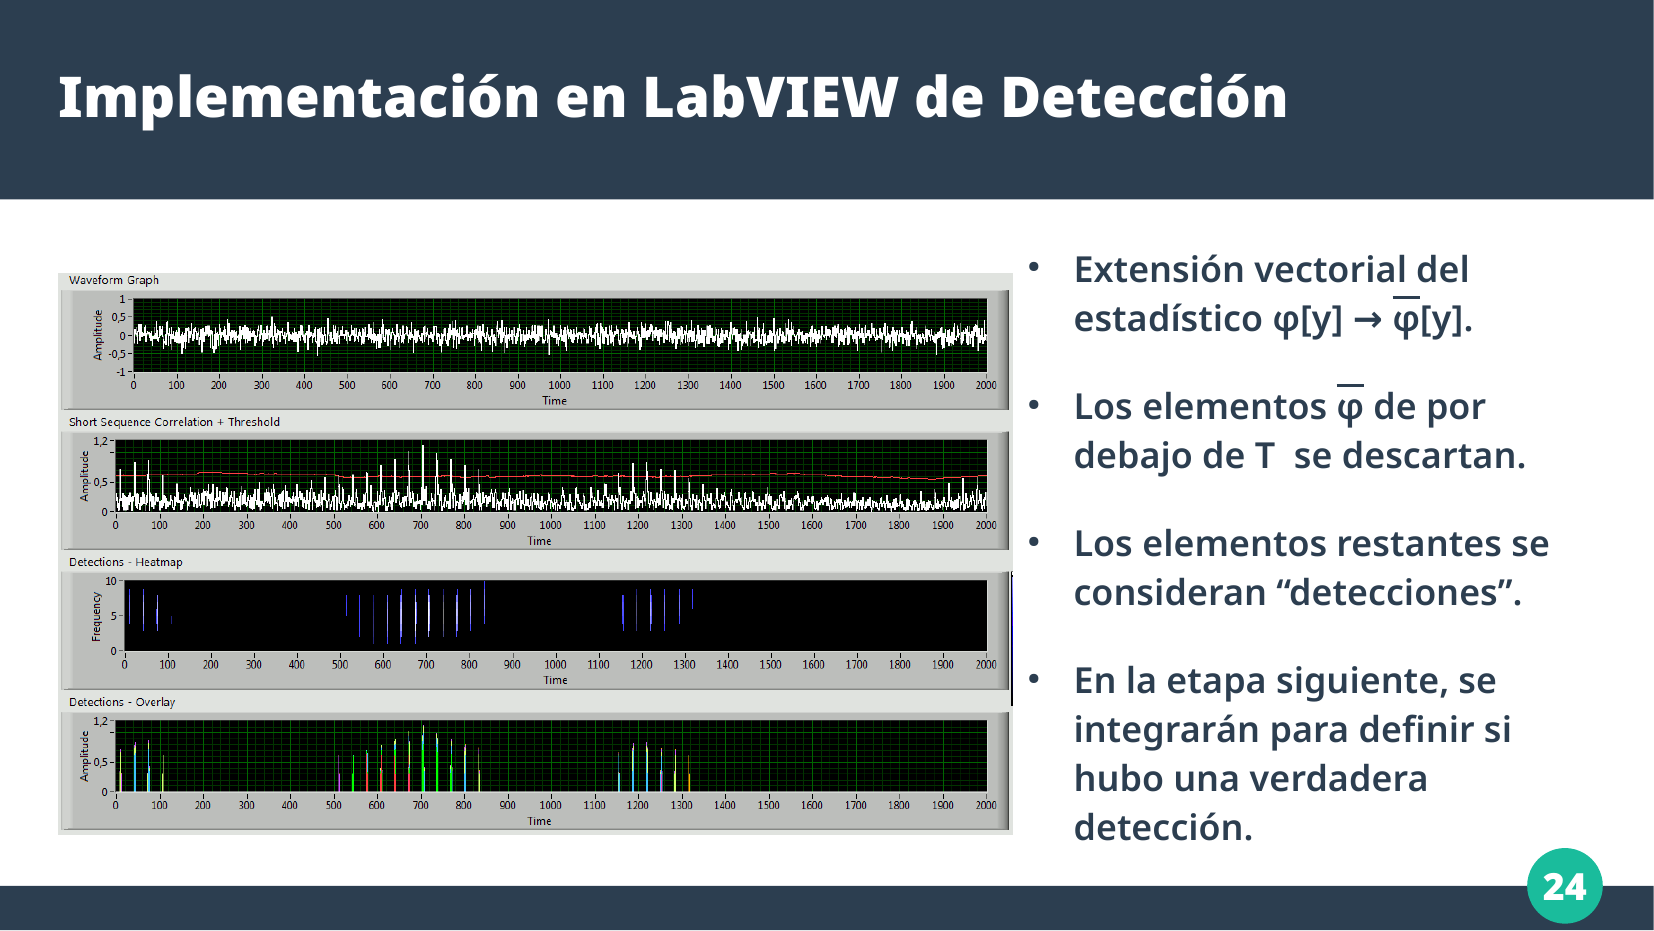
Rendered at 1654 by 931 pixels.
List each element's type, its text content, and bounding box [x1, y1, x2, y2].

title Implementación en LabVIEW de Detección [59, 37, 1595, 155]
picture [58, 273, 1012, 835]
list Extensión vectorial del estadístico φ[y] → φ[y]. Los elementos φ de por debajo de T se descartan. Los elementos restantes se consideran “detecciones”. En la etapa siguiente, se integrarán para definir si hubo una verdadera detección. [1012, 243, 1596, 864]
